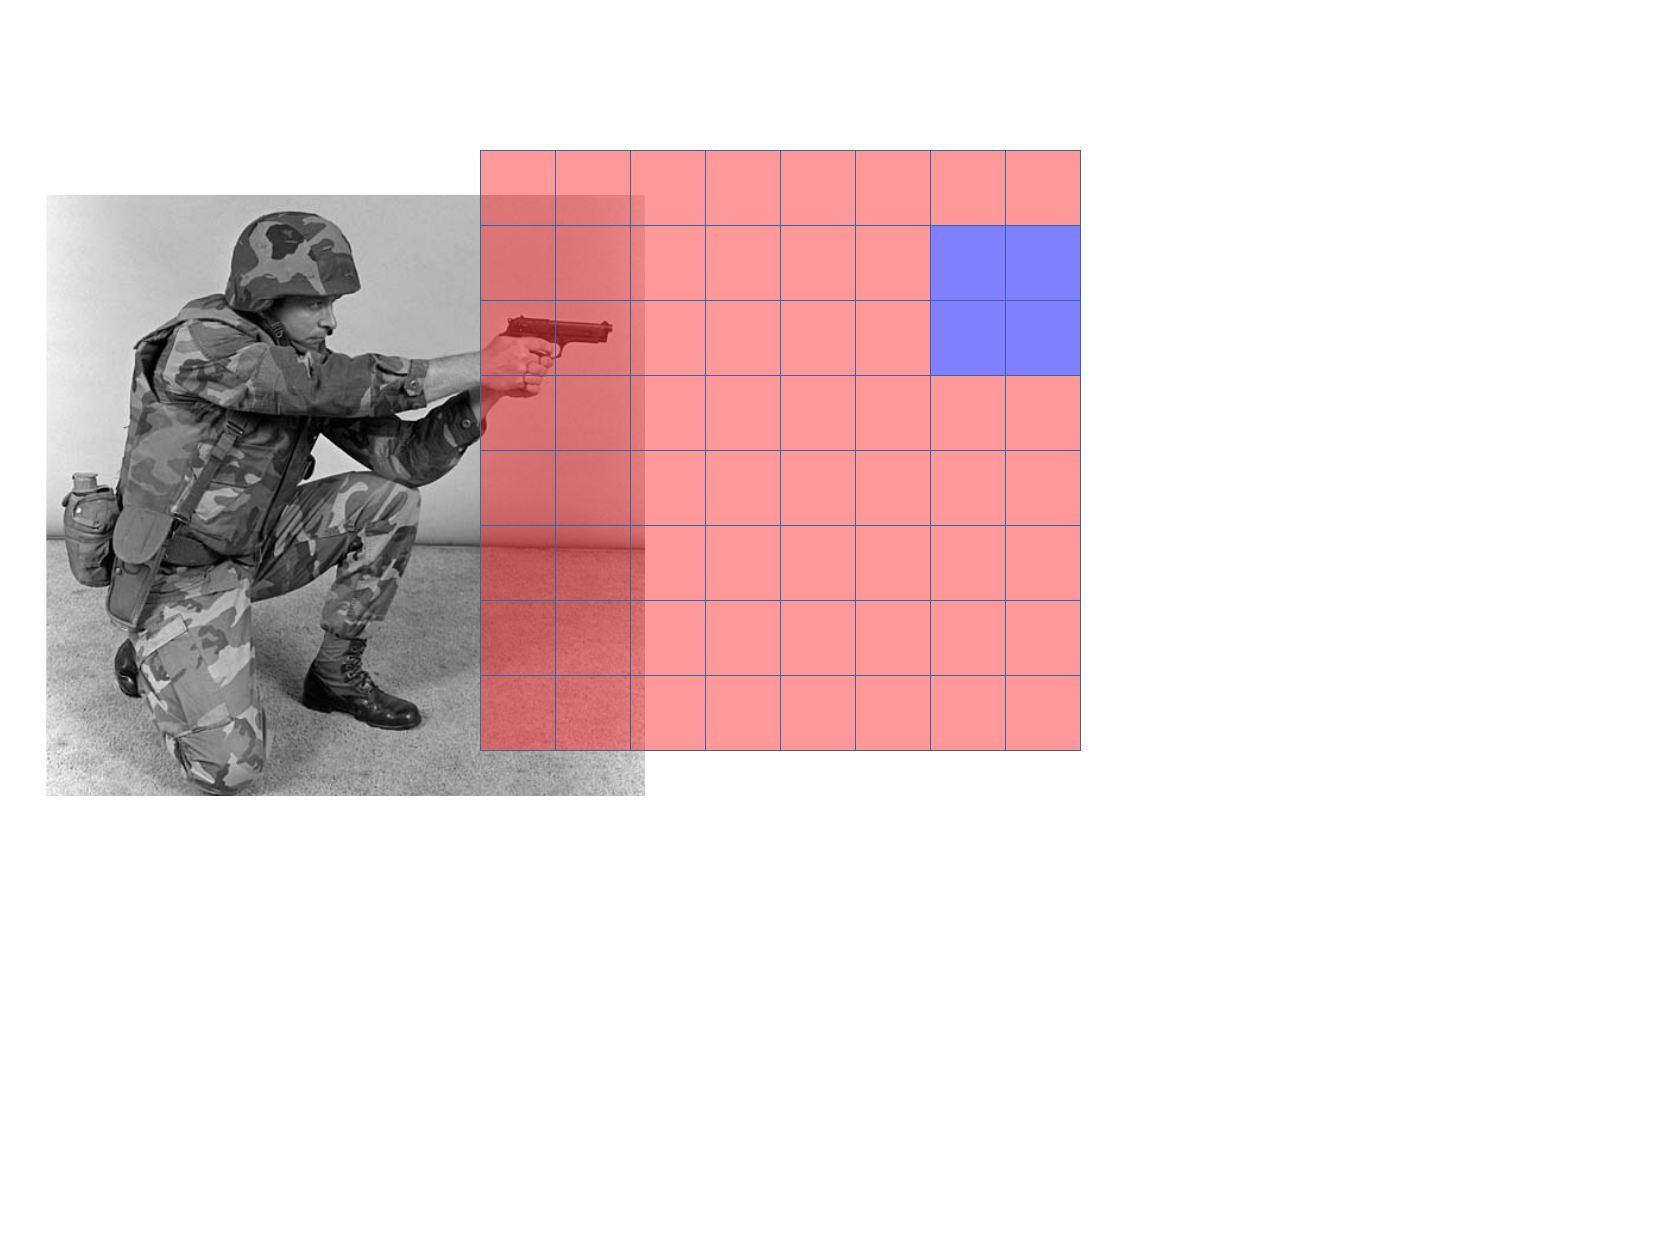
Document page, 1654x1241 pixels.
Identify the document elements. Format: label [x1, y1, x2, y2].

text_box [480, 150, 1081, 751]
picture [46, 195, 646, 796]
